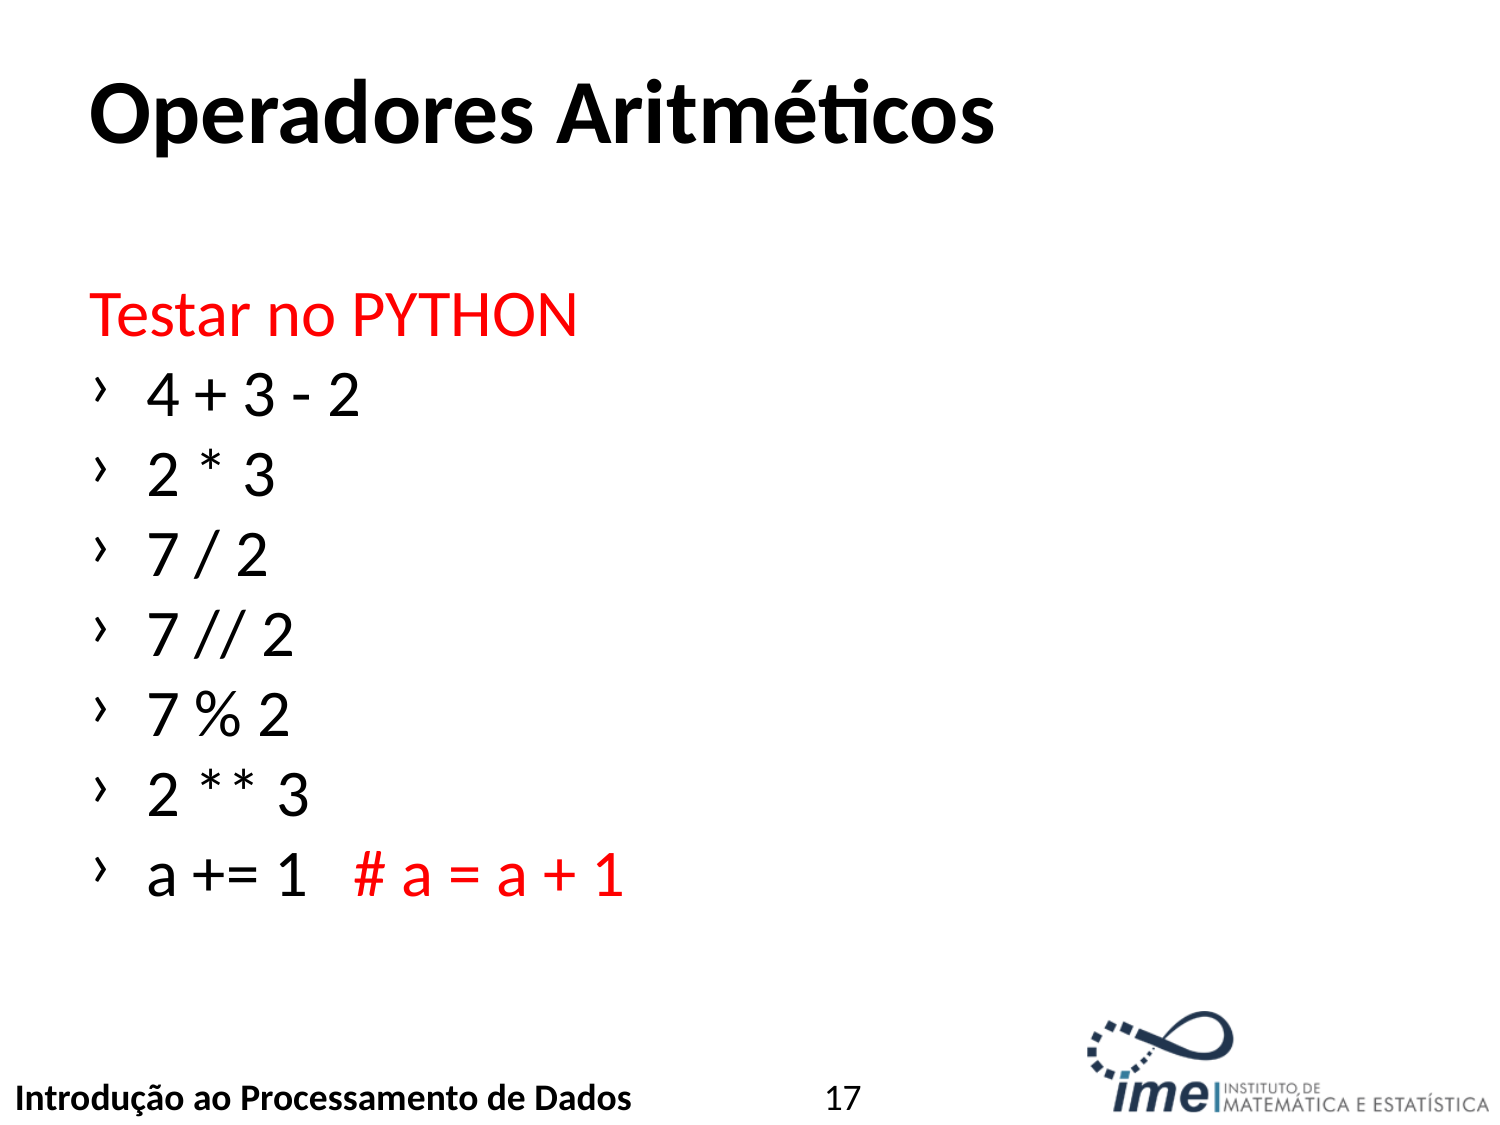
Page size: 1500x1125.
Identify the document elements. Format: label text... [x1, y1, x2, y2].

text_box Testar no PYTHON 4 + 3 - 2 2 * 3 7 / 2 7 // 2 7 % 2 2 ** 3 a += 1 # a = a + 1 [75, 262, 1425, 1005]
picture [1086, 1011, 1495, 1115]
text_box Operadores Aritméticos [75, 45, 1425, 233]
text_box <number> [808, 1065, 1159, 1125]
